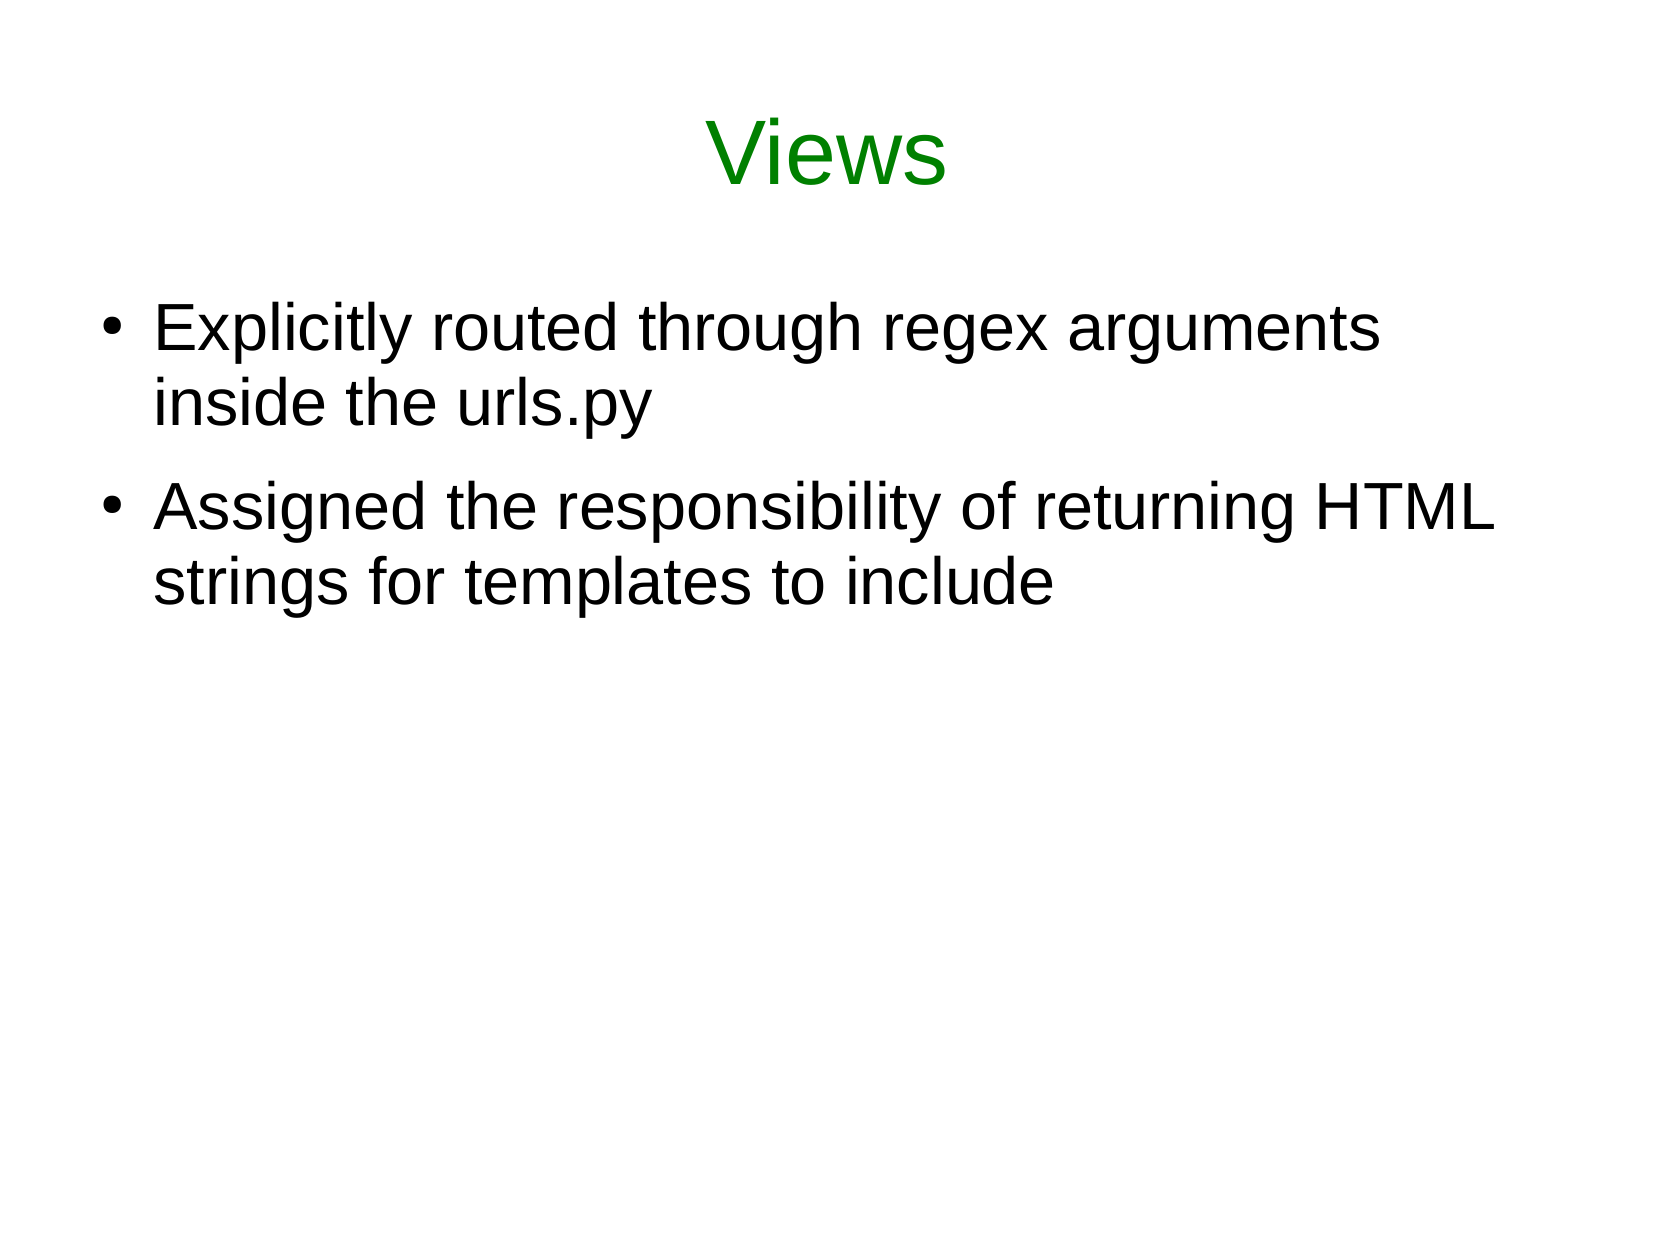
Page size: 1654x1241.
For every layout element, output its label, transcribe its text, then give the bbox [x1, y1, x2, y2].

list Explicitly routed through regex arguments inside the urls.py Assigned the responsibility of returning HTML strings for templates to include [82, 290, 1571, 1010]
title Views [82, 49, 1571, 257]
